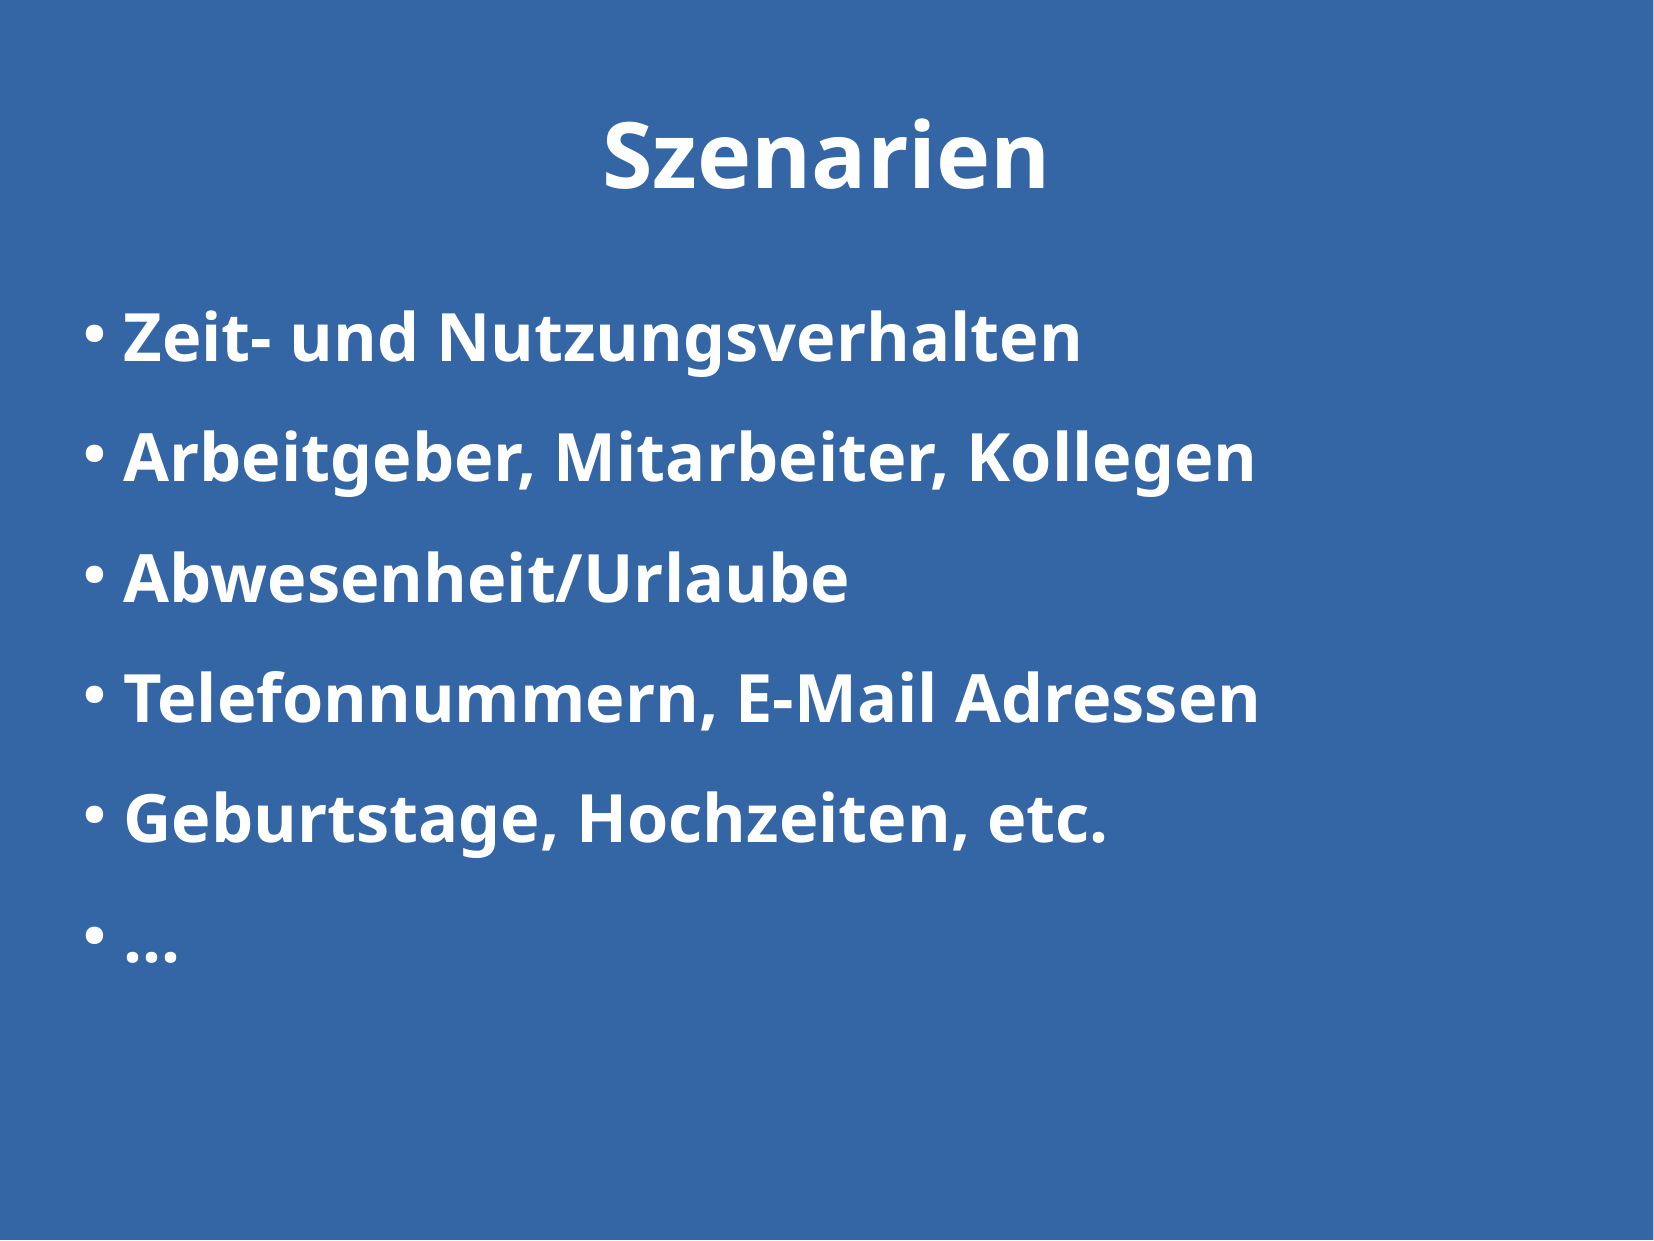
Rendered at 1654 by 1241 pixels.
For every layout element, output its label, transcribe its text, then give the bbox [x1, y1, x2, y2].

title Szenarien [82, 49, 1571, 257]
list Zeit- und Nutzungsverhalten Arbeitgeber, Mitarbeiter, Kollegen Abwesenheit/Urlaube Telefonnummern, E-Mail Adressen Geburtstage, Hochzeiten, etc. ... [82, 290, 1571, 1109]
